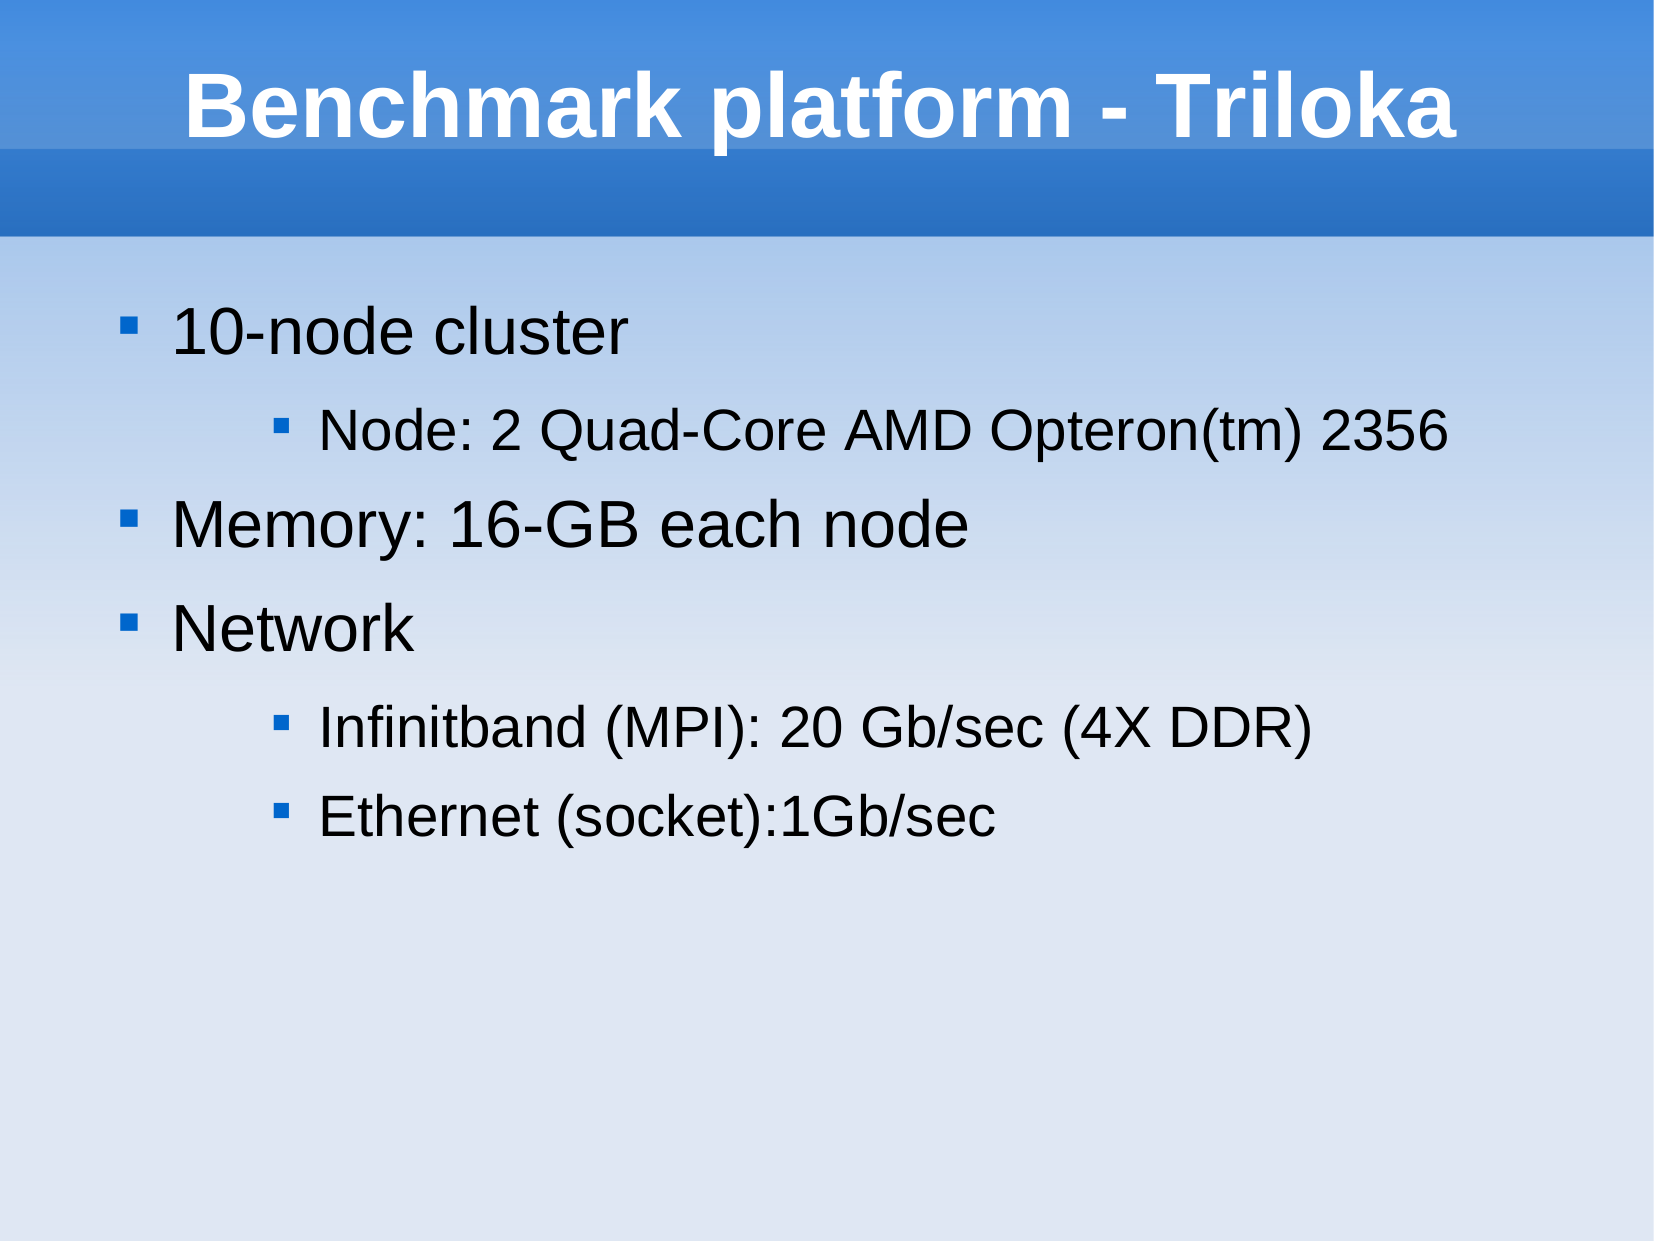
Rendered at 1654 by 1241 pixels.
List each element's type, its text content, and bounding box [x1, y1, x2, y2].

title Benchmark platform - Triloka [76, 7, 1565, 200]
list 10-node cluster Node: 2 Quad-Core AMD Opteron(tm) 2356 Memory: 16-GB each node Network Infinitband (MPI): 20 Gb/sec (4X DDR) Ethernet (socket):1Gb/sec [82, 290, 1571, 1094]
